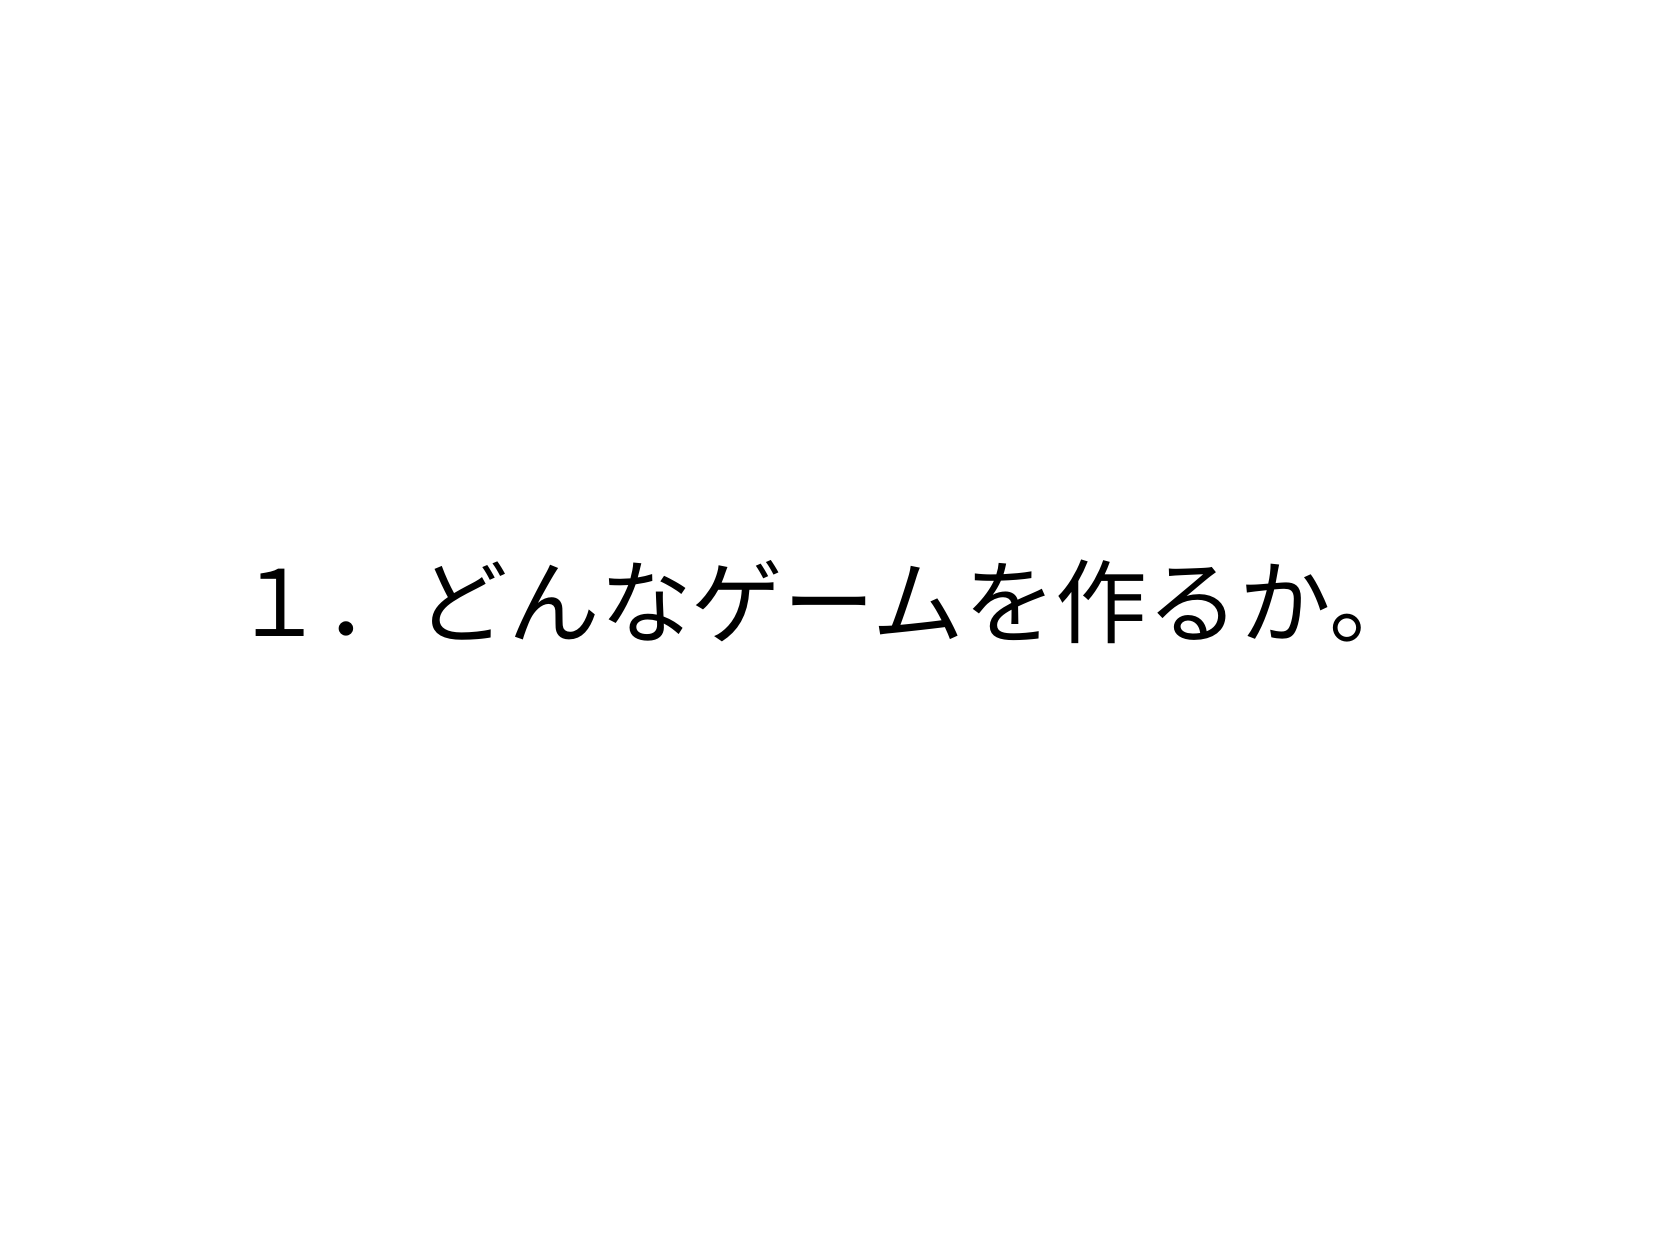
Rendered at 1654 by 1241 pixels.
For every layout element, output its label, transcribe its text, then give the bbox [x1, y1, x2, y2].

title １．どんなゲームを作るか。 [83, 492, 1572, 700]
